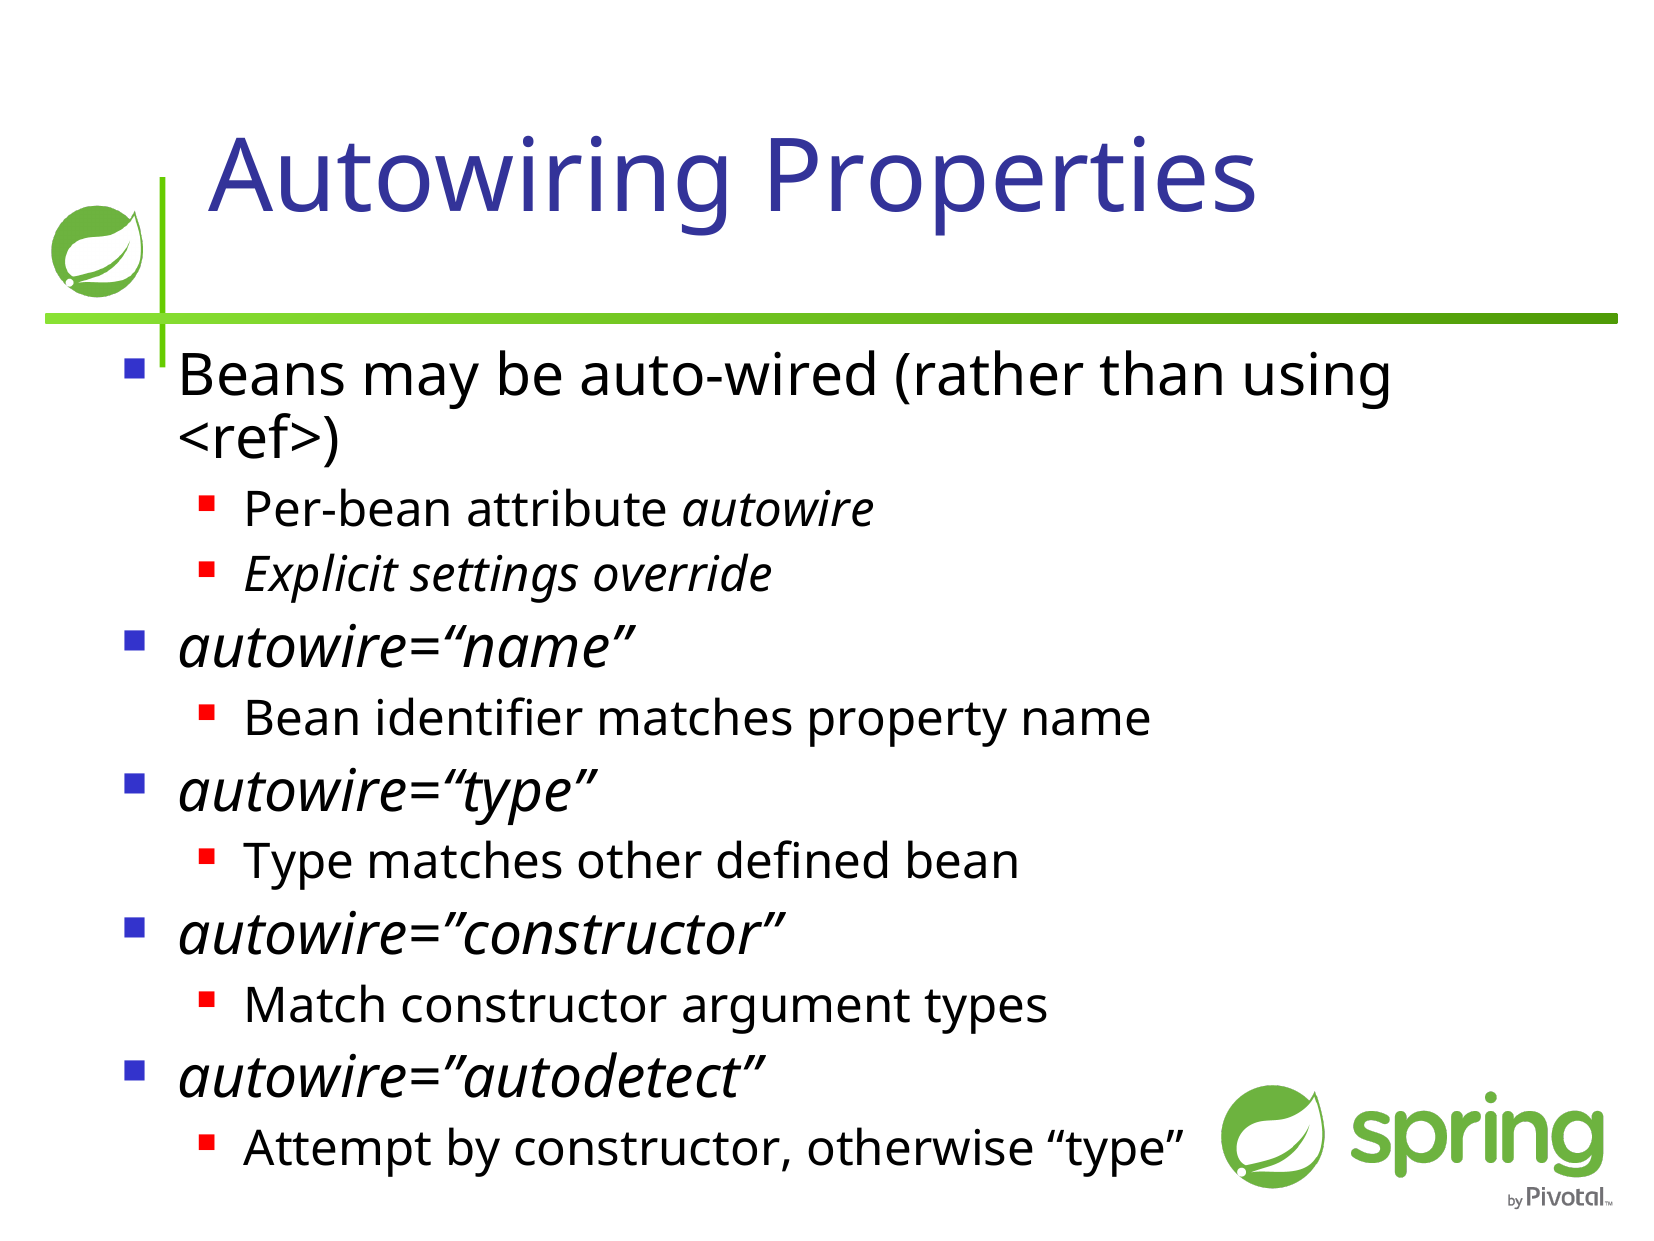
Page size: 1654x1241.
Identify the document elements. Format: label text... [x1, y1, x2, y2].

picture [1216, 1081, 1618, 1212]
list Beans may be auto-wired (rather than using <ref>) Per-bean attribute autowire Explicit settings override autowire=“name” Bean identifier matches property name autowire=“type” Type matches other defined bean autowire=”constructor” Match constructor argument types autowire=”autodetect” Attempt by constructor, otherwise “type” [121, 344, 1534, 1183]
title Autowiring Properties [208, 38, 1618, 304]
